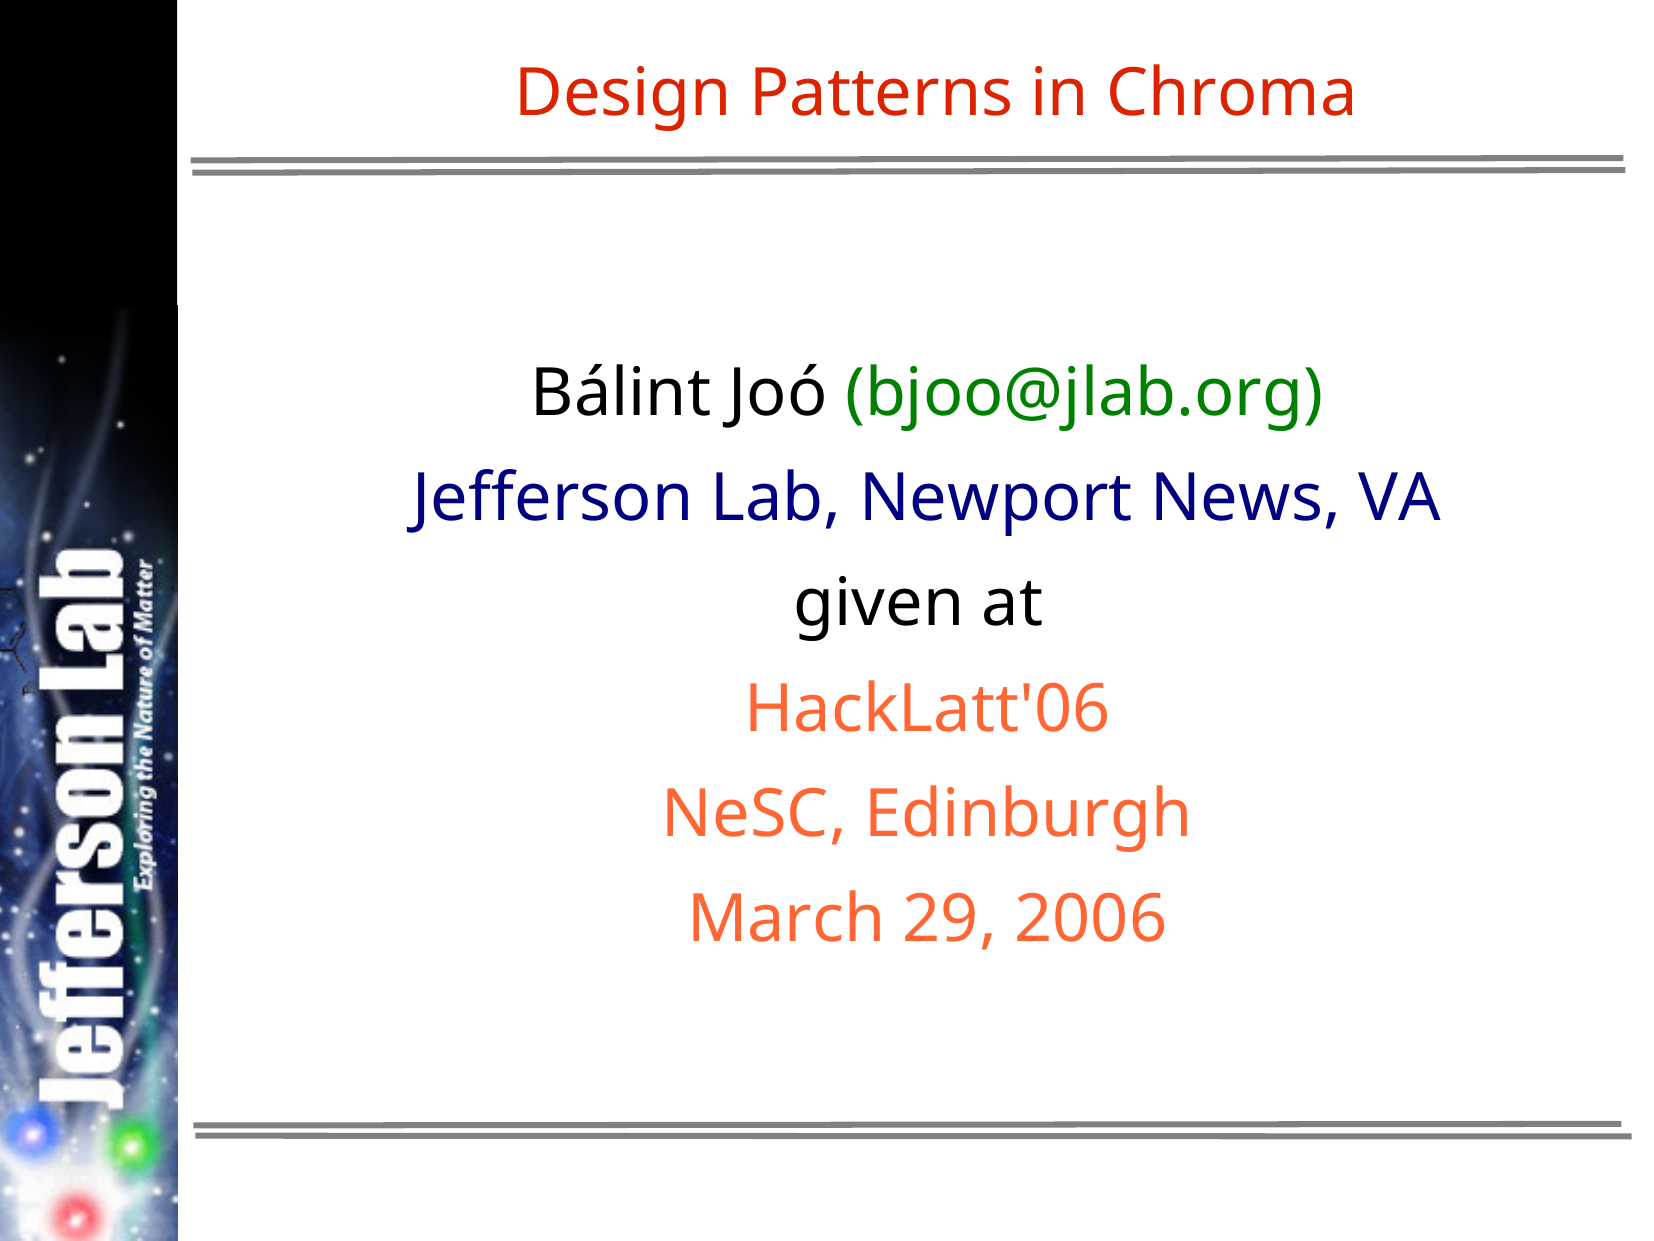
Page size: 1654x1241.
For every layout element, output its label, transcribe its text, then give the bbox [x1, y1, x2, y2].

picture [0, 308, 178, 1241]
subtitle Bálint Joó (bjoo@jlab.org) Jefferson Lab, Newport News, VA given at HackLatt'06 NeSC, Edinburgh March 29, 2006 [227, 190, 1628, 1101]
title Design Patterns in Chroma [235, 17, 1638, 149]
